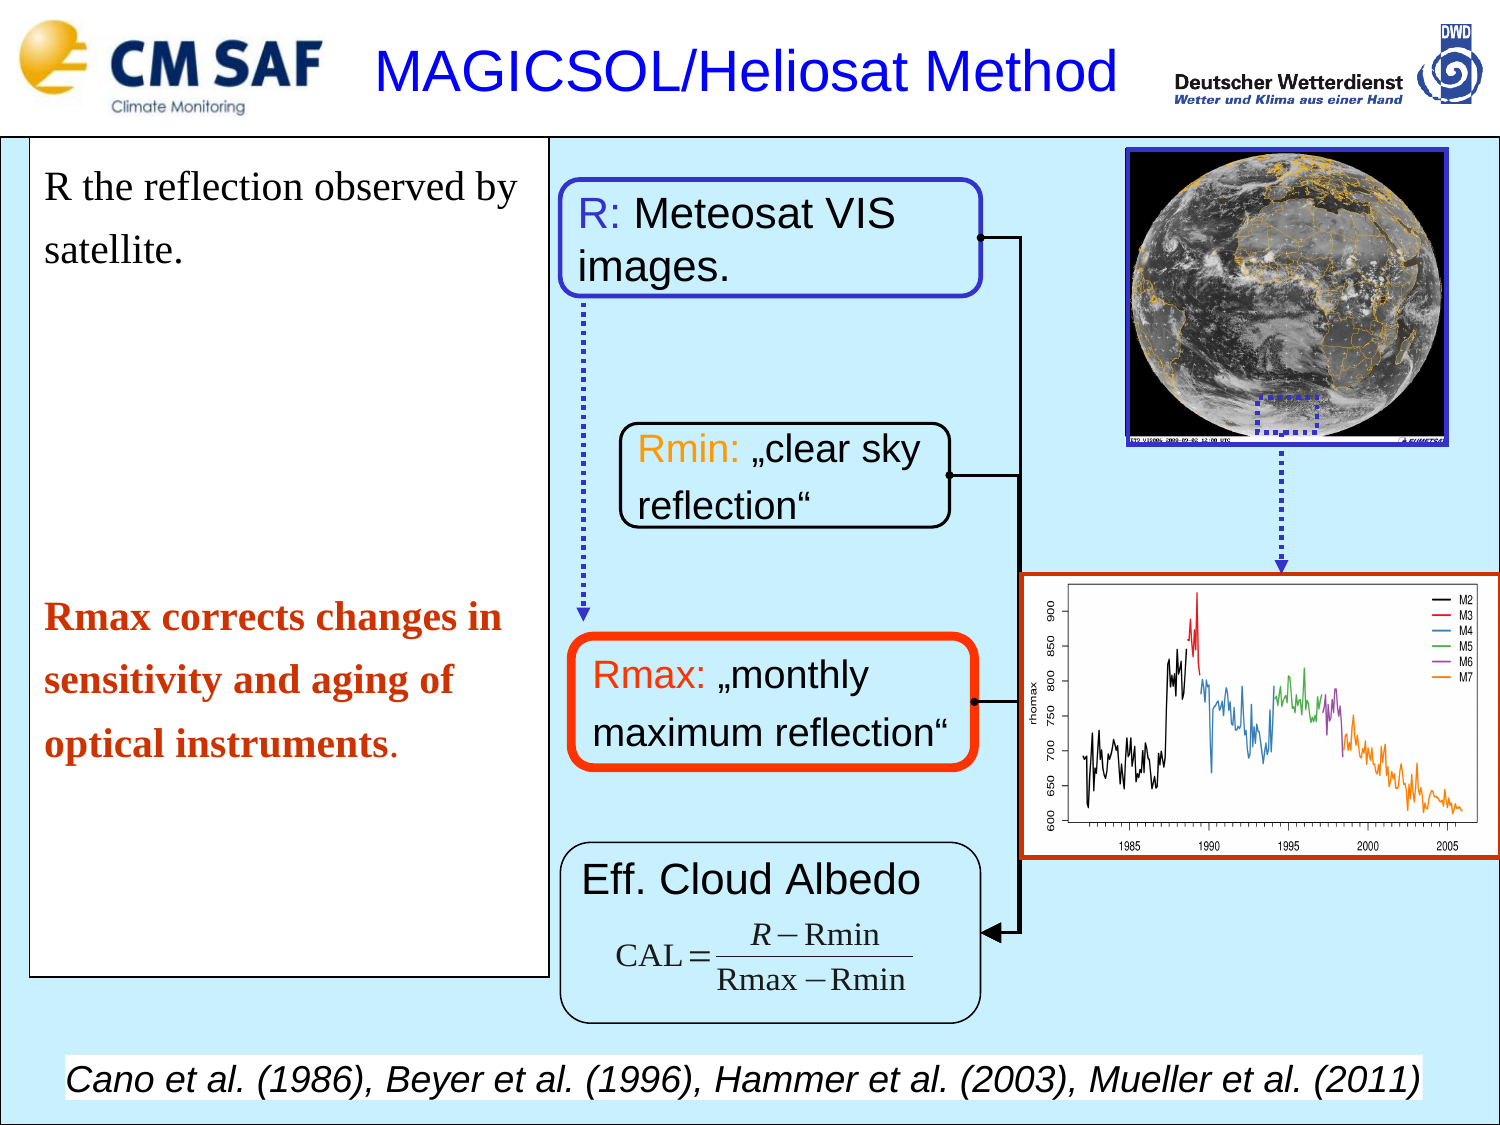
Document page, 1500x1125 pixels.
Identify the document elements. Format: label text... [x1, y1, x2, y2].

text_box Rmin: „clear sky reflection“ [620, 423, 950, 528]
picture [17, 19, 325, 117]
picture [1130, 152, 1444, 442]
text_box MAGICSOL/Heliosat Method [359, 31, 1135, 111]
picture [1175, 24, 1483, 104]
list R the reflection observed by satellite. Rmax corrects changes in sensitivity and aging of optical instruments. [29, 137, 550, 978]
picture [1024, 576, 1498, 855]
text_box R: Meteosat VIS images. [560, 179, 981, 297]
text_box Rmax: „monthly maximum reflection“ [571, 636, 975, 768]
text_box Cano et al. (1986), Beyer et al. (1996), Hammer et al. (2003), Mueller et al. (2011) [65, 1054, 1423, 1100]
text_box Eff. Cloud Albedo [560, 842, 981, 1024]
